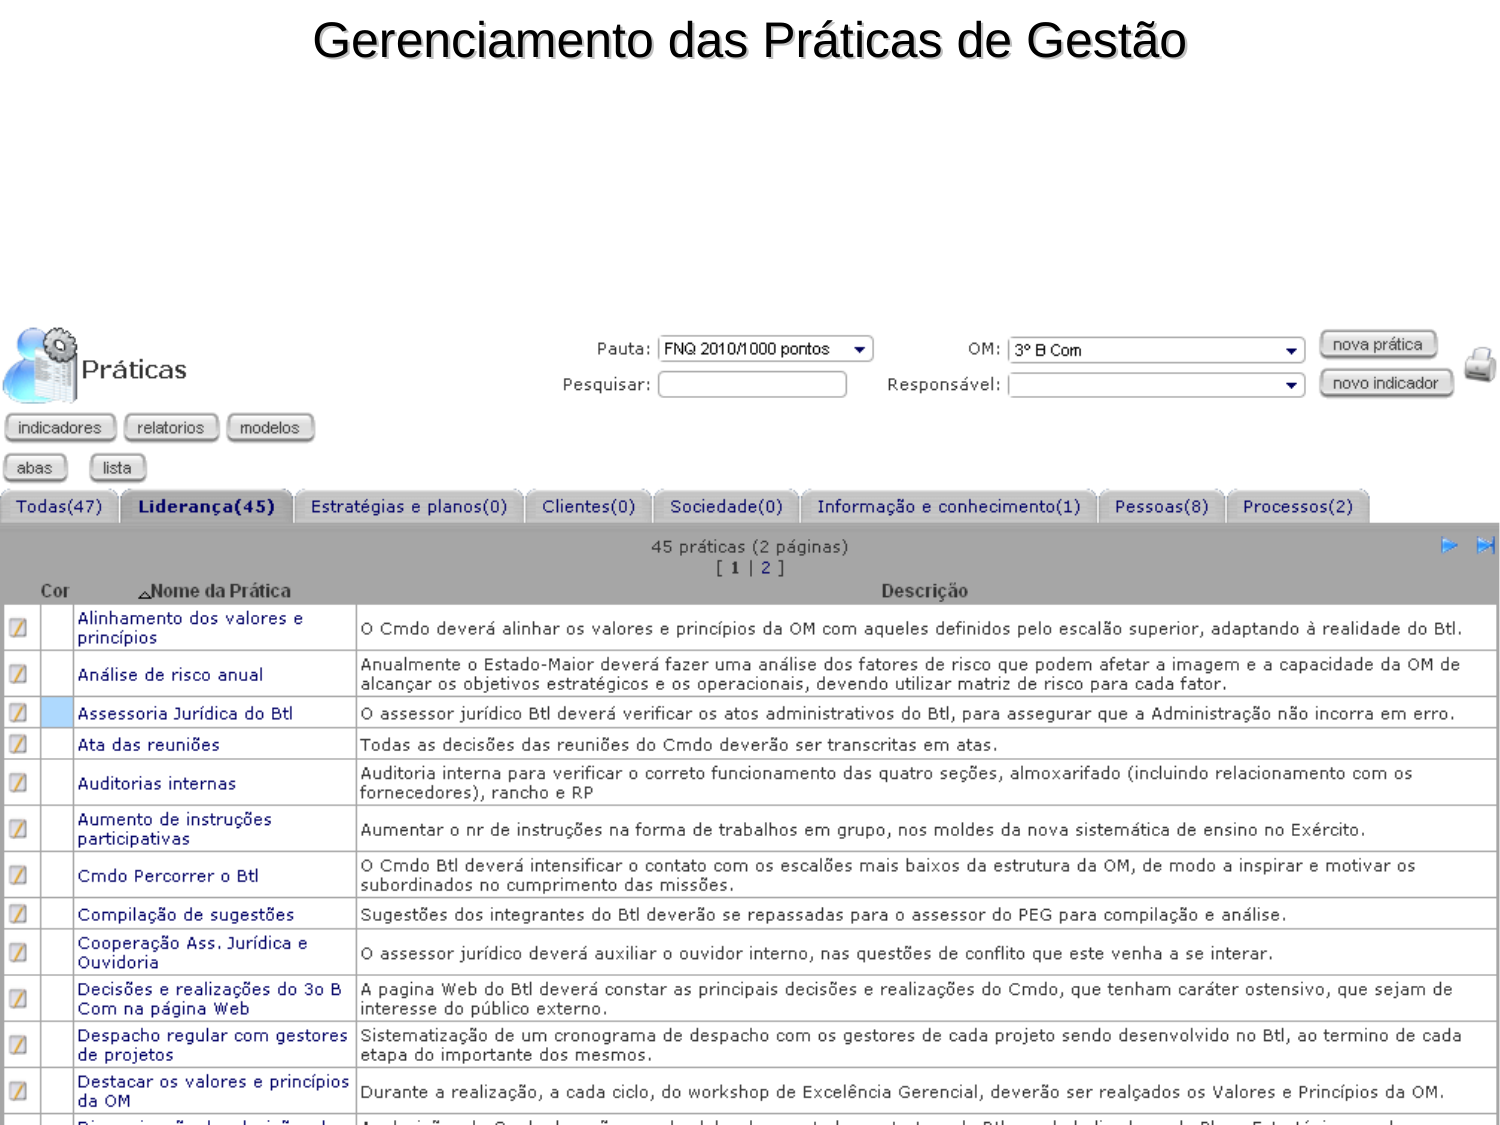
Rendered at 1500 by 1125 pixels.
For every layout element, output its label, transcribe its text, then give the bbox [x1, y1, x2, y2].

text_box Gerenciamento das Práticas de Gestão [0, 0, 1500, 76]
picture [0, 316, 1500, 1125]
